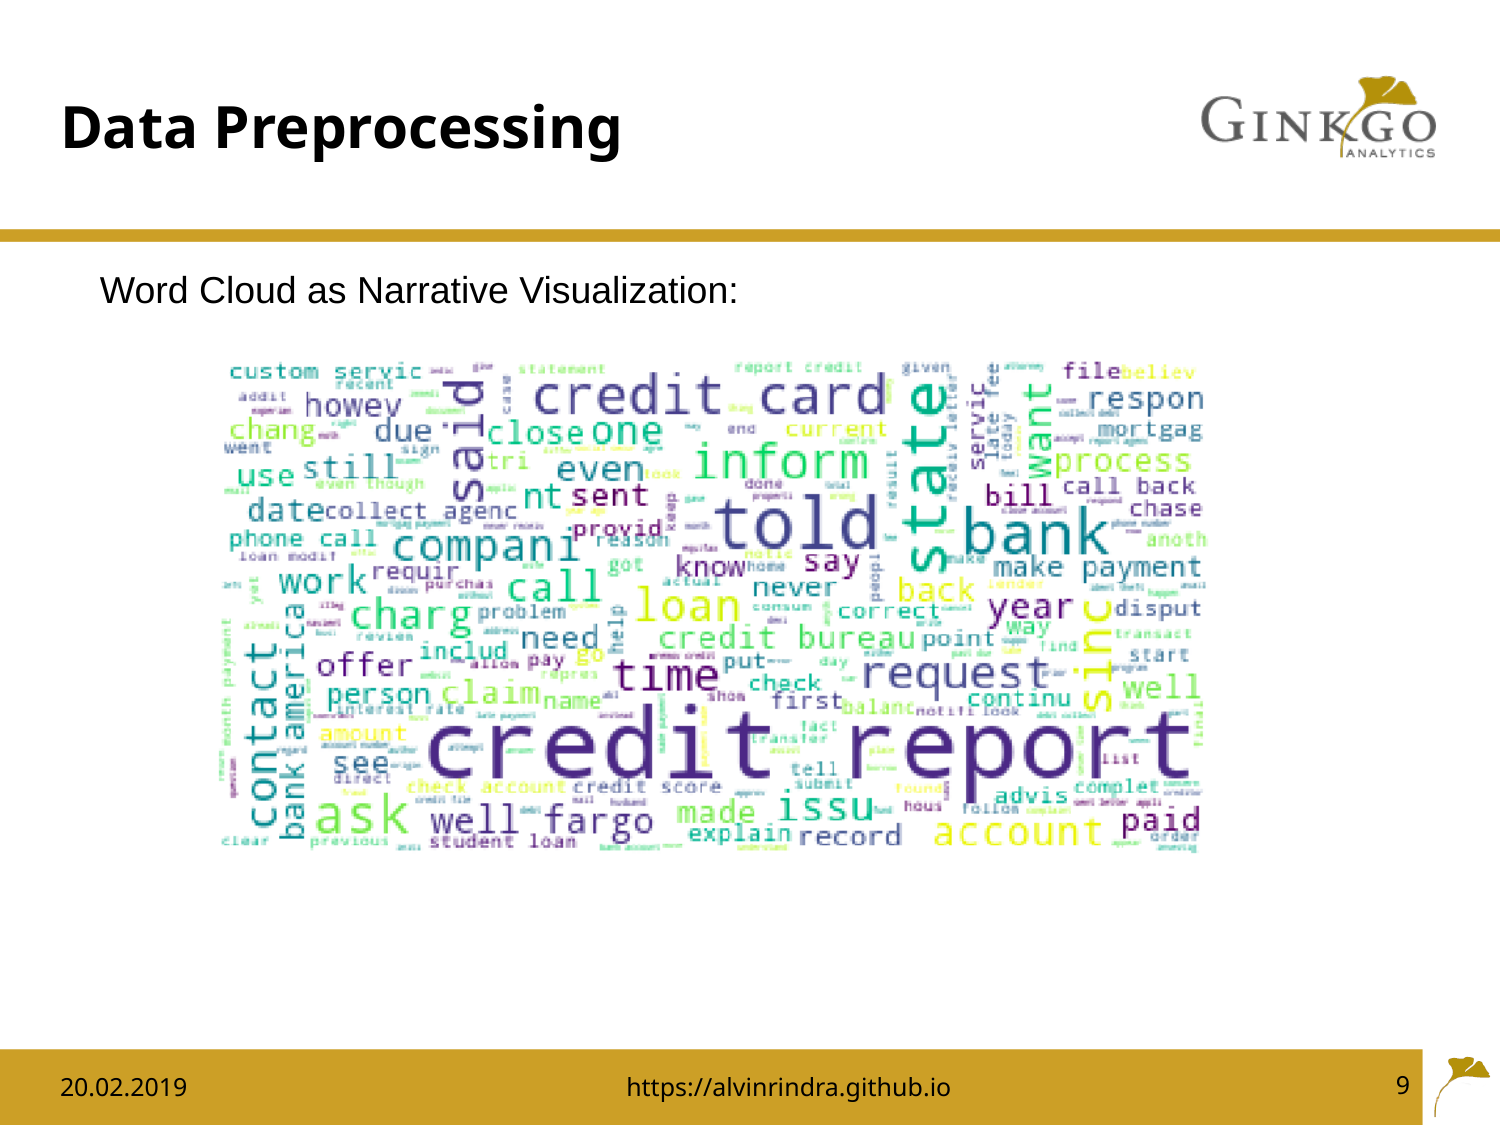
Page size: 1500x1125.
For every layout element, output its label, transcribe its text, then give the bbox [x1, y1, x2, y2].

text_box 20.02.2019 [60, 1056, 266, 1117]
text_box https://alvinrindra.github.io [266, 1056, 993, 1117]
text_box <number> [1196, 1056, 1425, 1117]
list [60, 289, 1425, 1081]
picture [0, 0, 1500, 1125]
list Data Preprocessing [60, 90, 1054, 274]
text_box Word Cloud as Narrative Visualization: [85, 261, 1141, 865]
